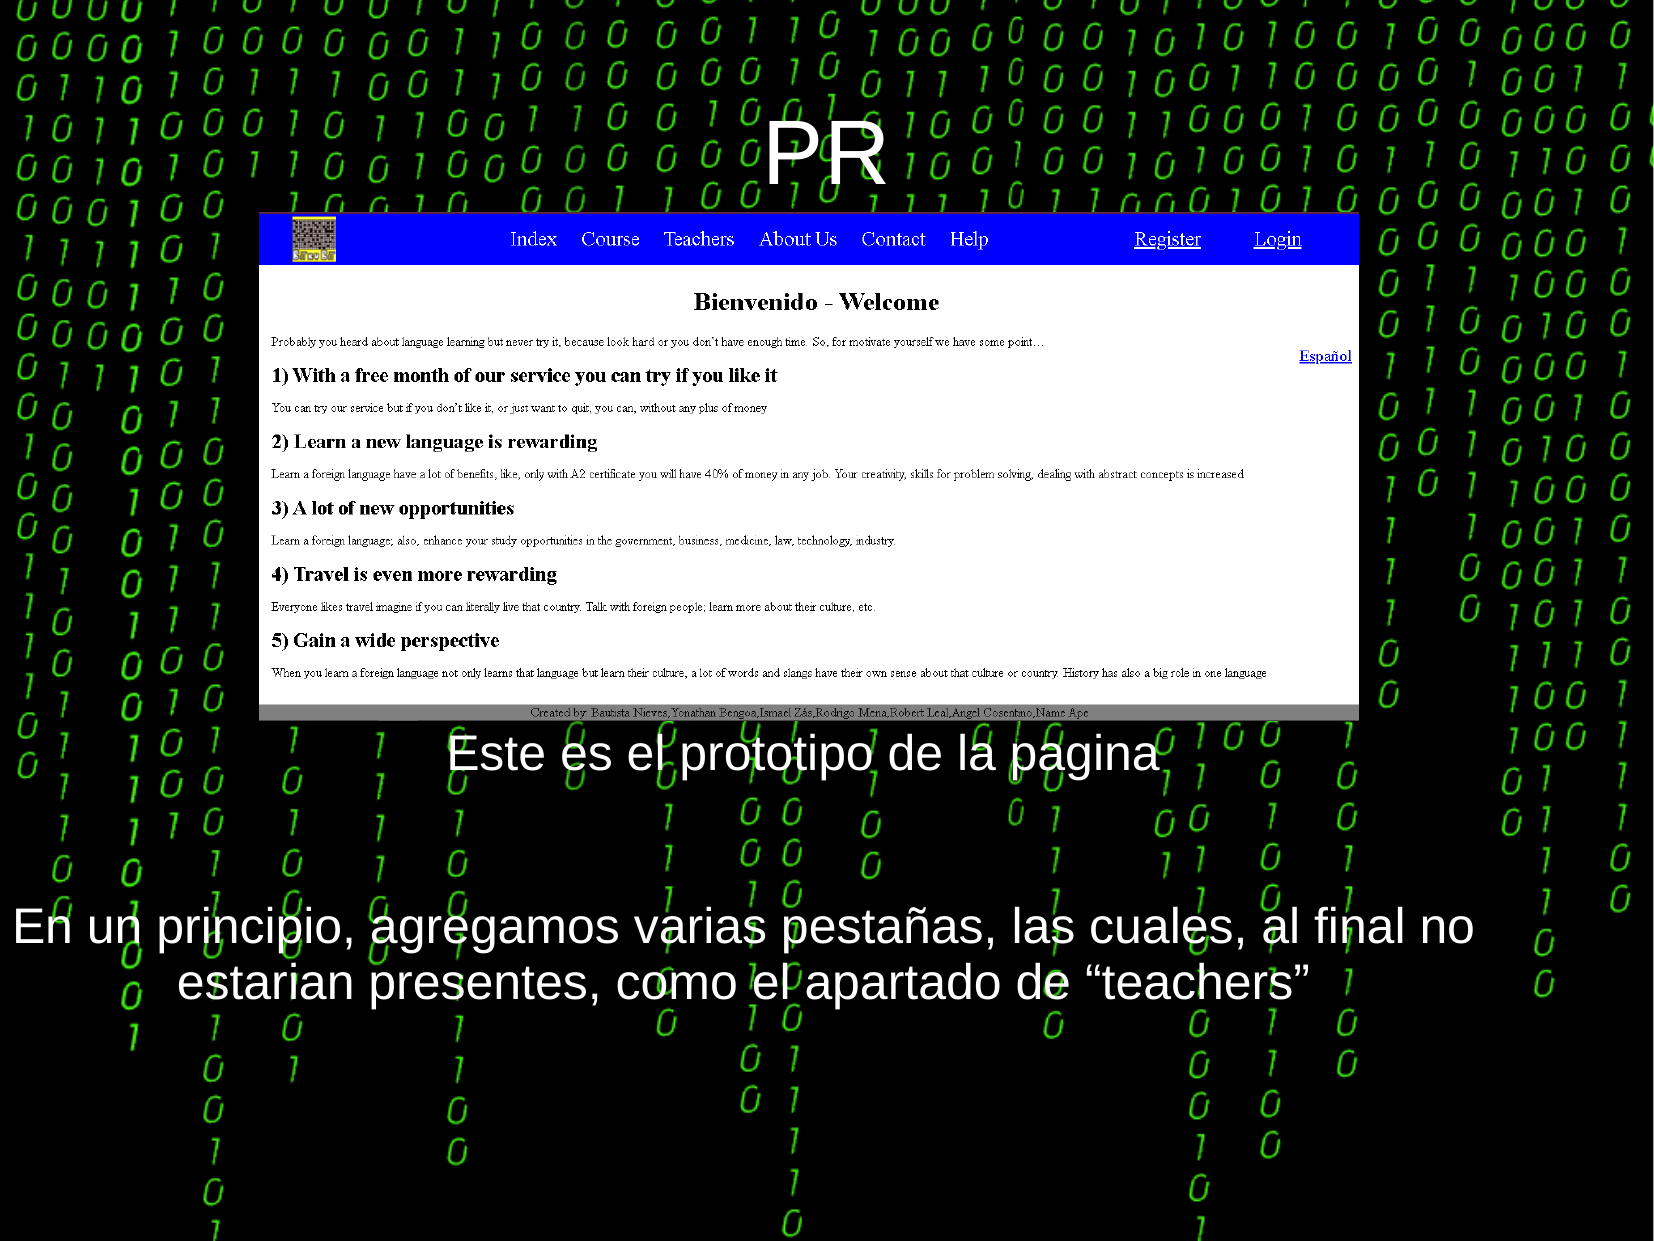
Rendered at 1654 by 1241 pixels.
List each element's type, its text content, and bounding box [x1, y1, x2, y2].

title Este es el prototipo de la pagina [59, 649, 1548, 857]
picture [0, 0, 1654, 1241]
title PR [82, 49, 1571, 257]
title En un principio, agregamos varias pestañas, las cuales, al final no estarian presentes, como el apartado de “teachers” [0, 850, 1489, 1058]
